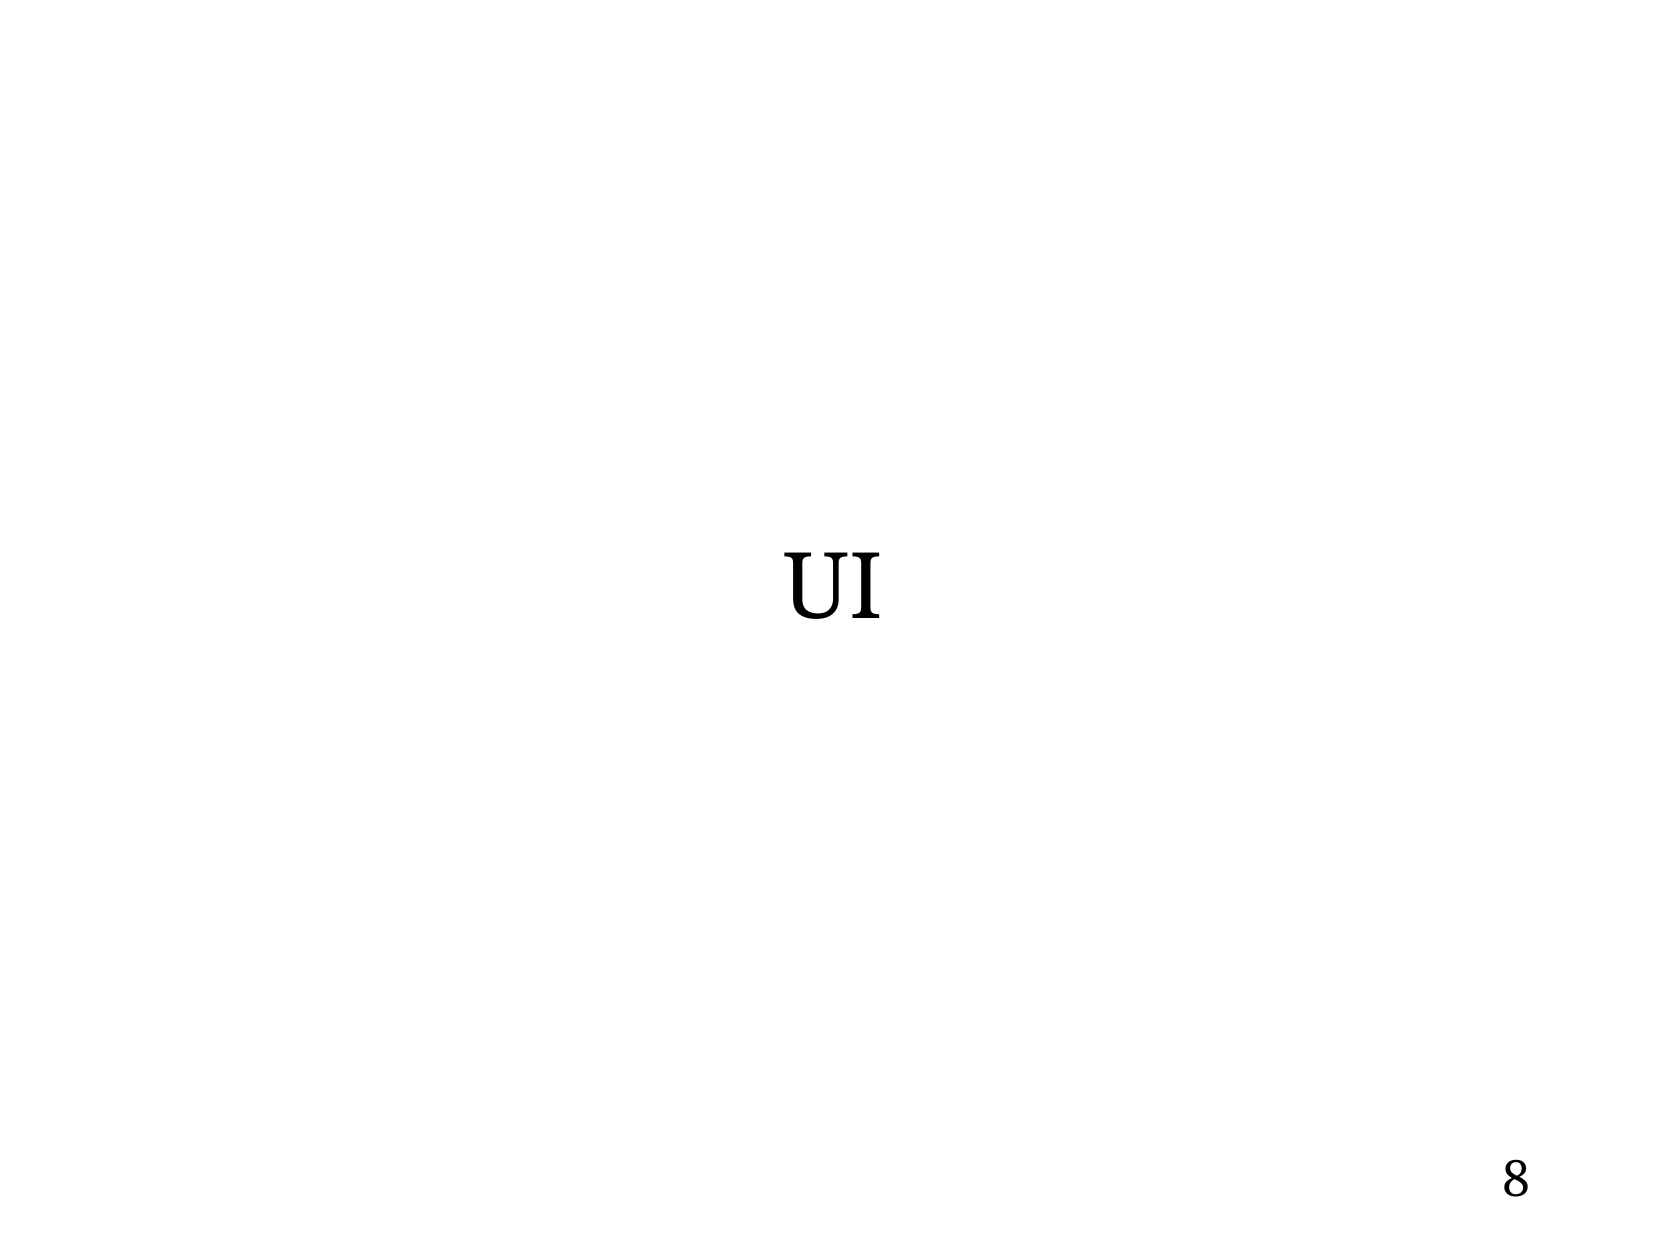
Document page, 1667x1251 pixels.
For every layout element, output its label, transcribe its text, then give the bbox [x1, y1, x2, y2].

title UI [124, 477, 1542, 686]
